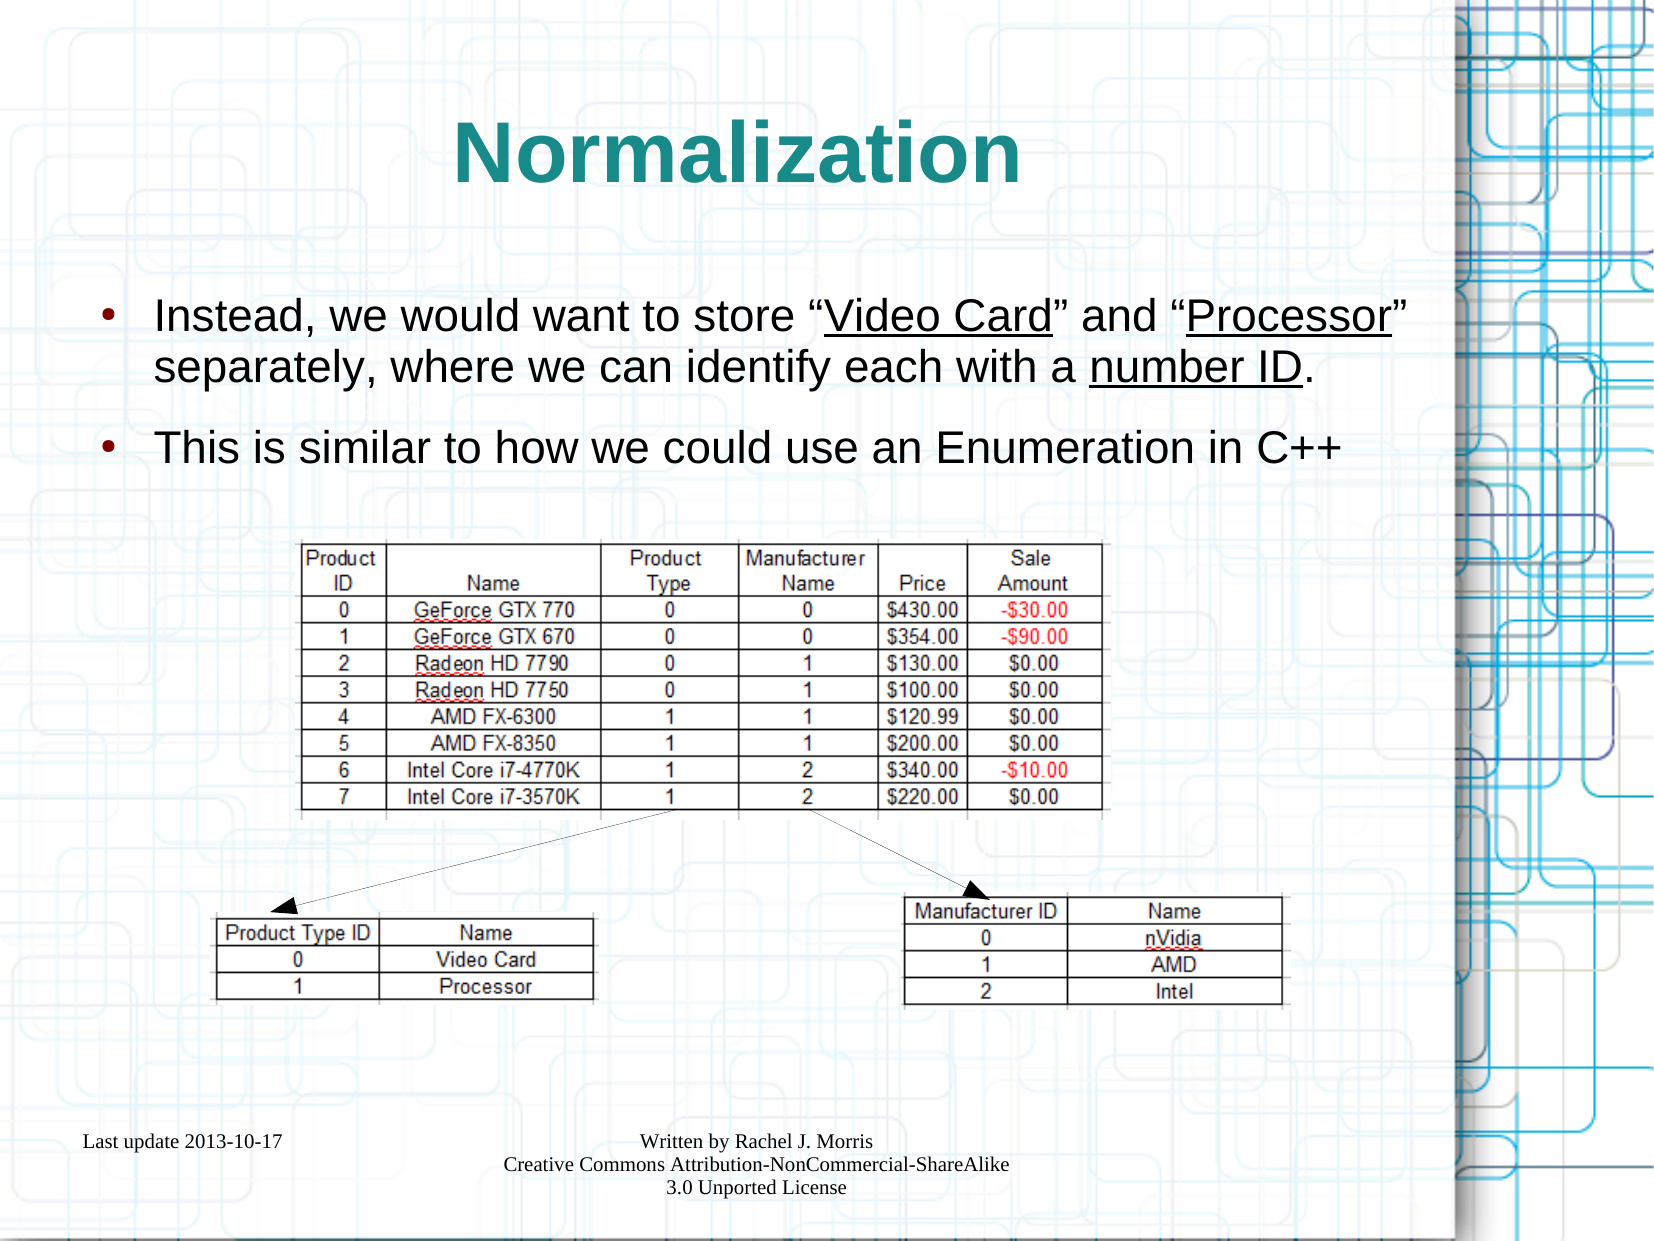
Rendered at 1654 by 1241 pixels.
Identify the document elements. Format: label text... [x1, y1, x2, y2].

list Instead, we would want to store “Video Card” and “Processor” separately, where we can identify each with a number ID. This is similar to how we could use an Enumeration in C++ [82, 290, 1418, 1010]
picture [0, 0, 1654, 1241]
title Normalization [59, 49, 1418, 257]
